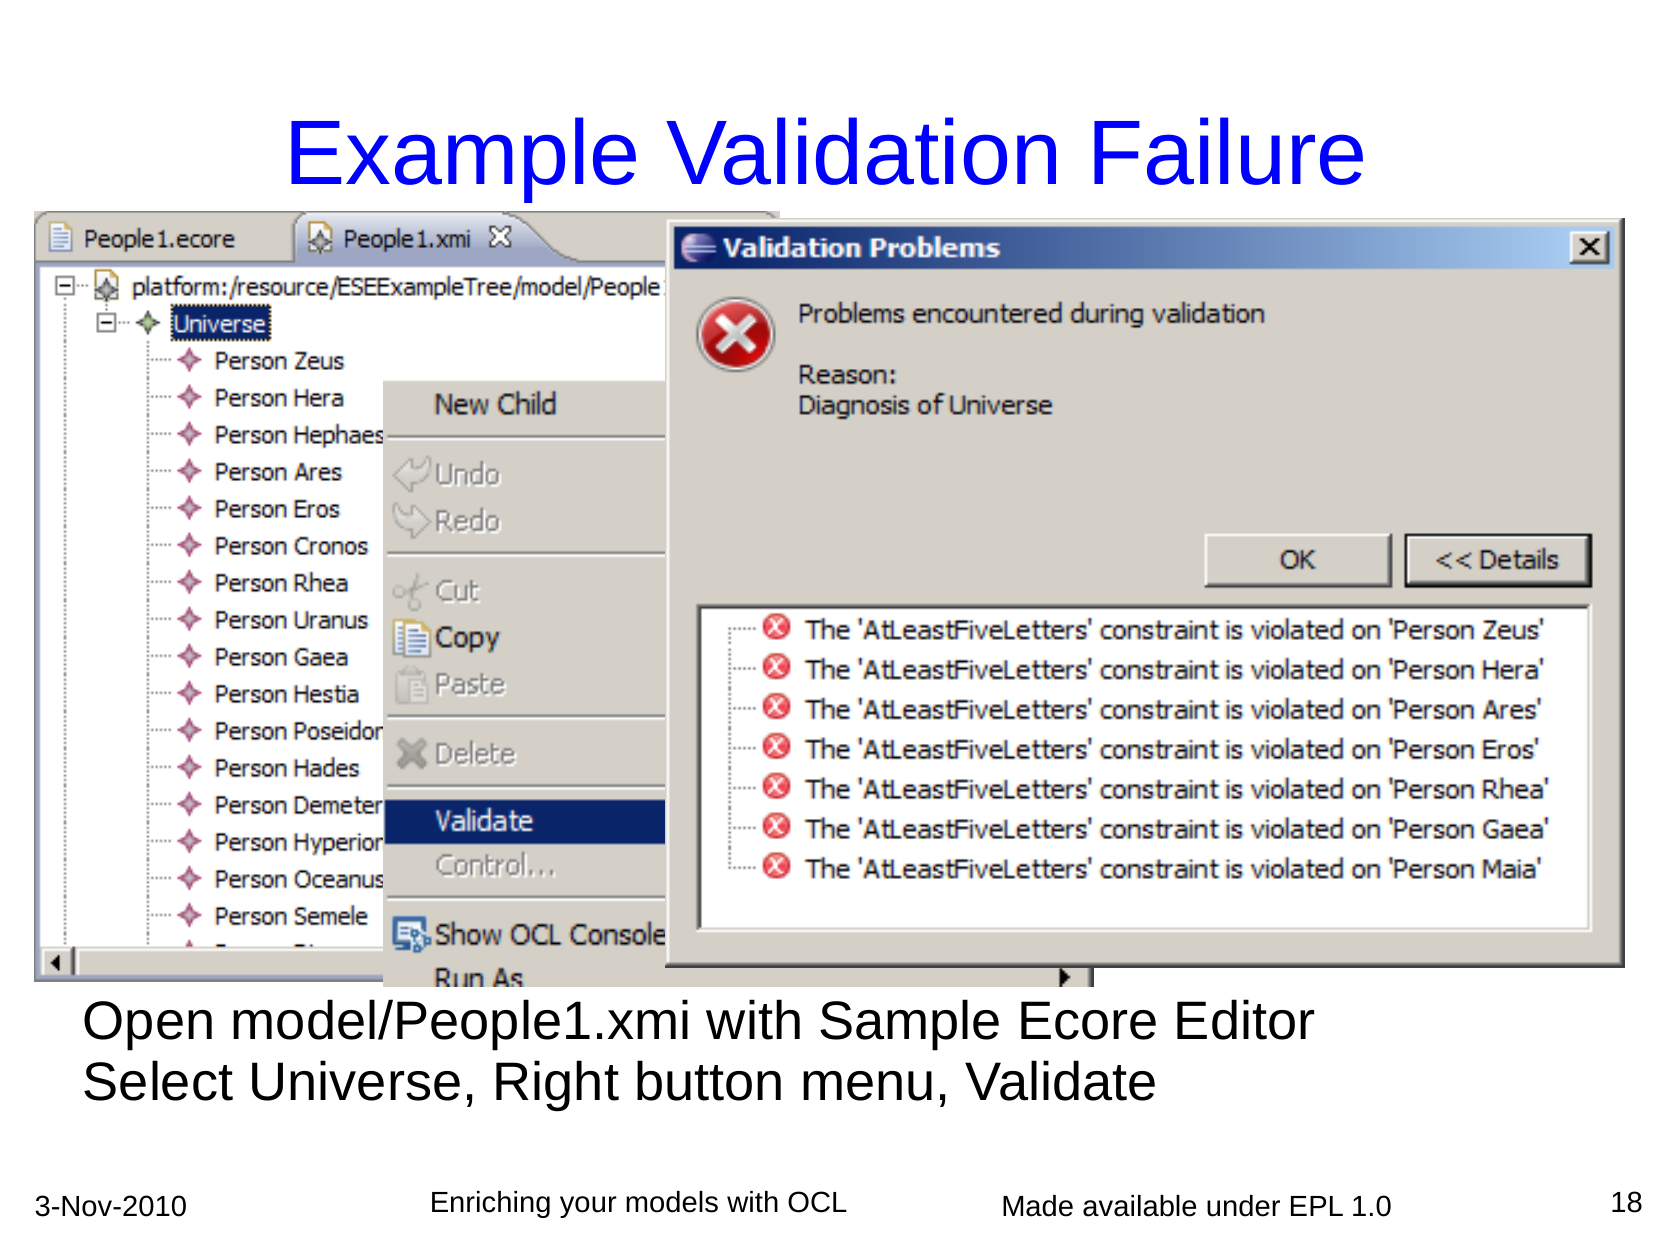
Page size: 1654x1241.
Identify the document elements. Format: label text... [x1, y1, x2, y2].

title Example Validation Failure [82, 56, 1571, 250]
picture [34, 211, 1625, 987]
list Open model/People1.xmi with Sample Ecore Editor Select Universe, Right button menu, Validate [82, 990, 1571, 1112]
